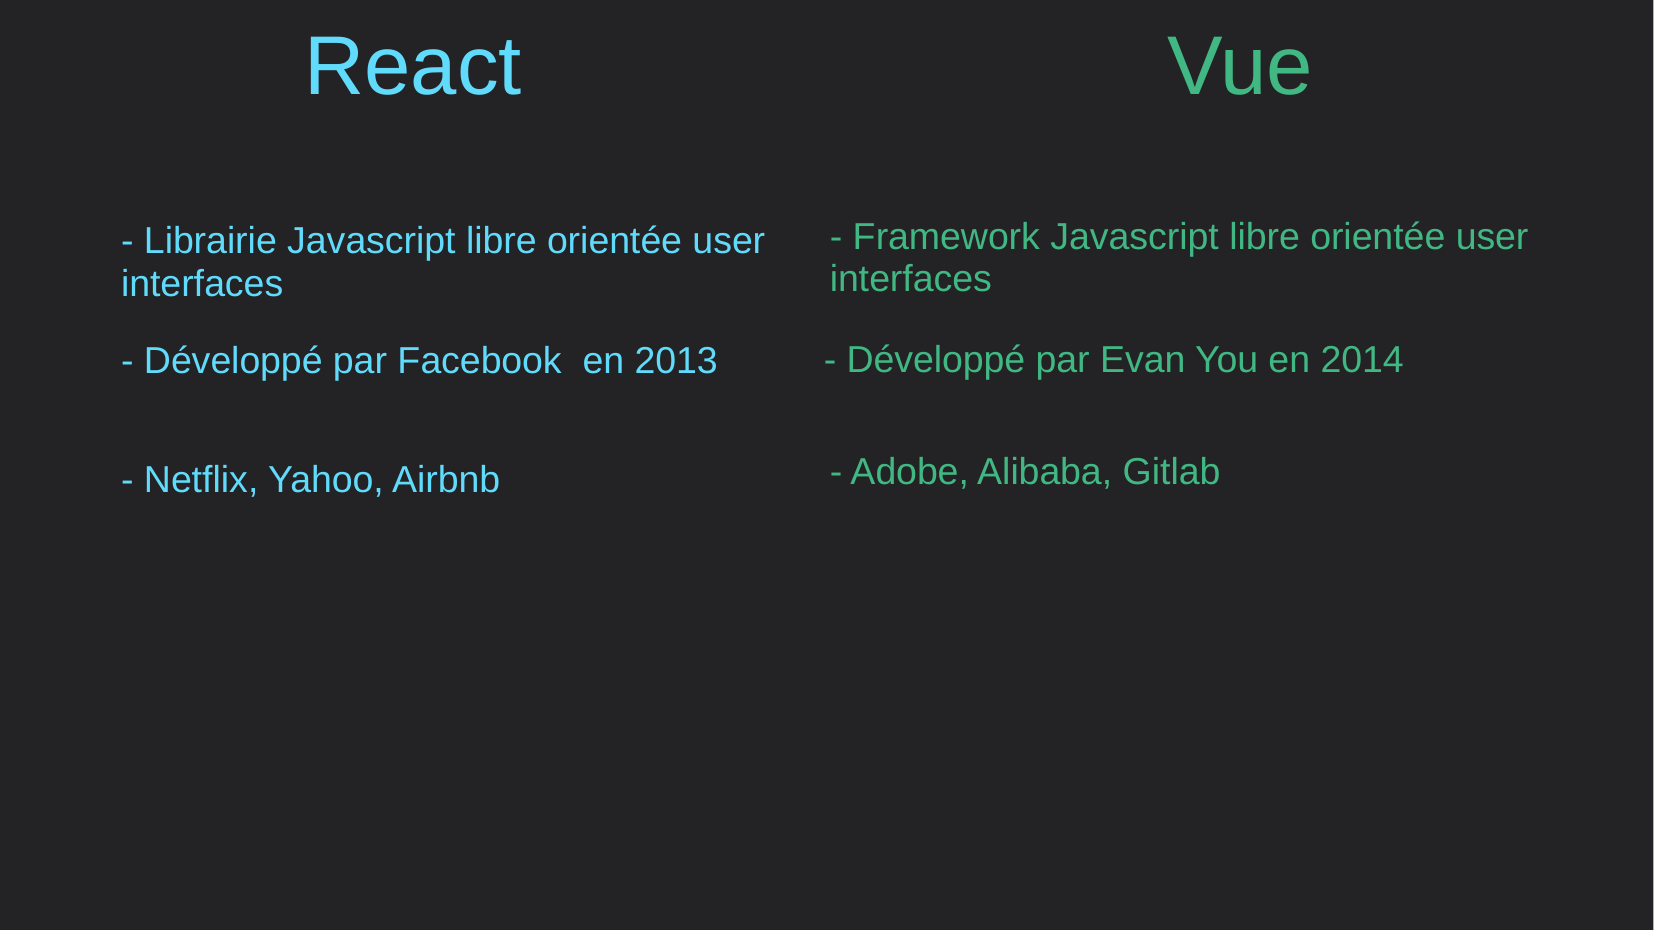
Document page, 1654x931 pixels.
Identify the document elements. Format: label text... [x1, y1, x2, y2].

text_box React [0, 11, 826, 204]
text_box Vue [826, 11, 1654, 204]
text_box - Netflix, Yahoo, Airbnb [106, 451, 638, 508]
text_box - Développé par Facebook en 2013 [106, 332, 804, 432]
text_box - Framework Javascript libre orientée user interfaces [814, 208, 1642, 308]
text_box - Développé par Evan You en 2014 [809, 330, 1436, 388]
text_box - Adobe, Alibaba, Gitlab [814, 442, 1335, 500]
text_box - Librairie Javascript libre orientée user interfaces [106, 212, 898, 319]
